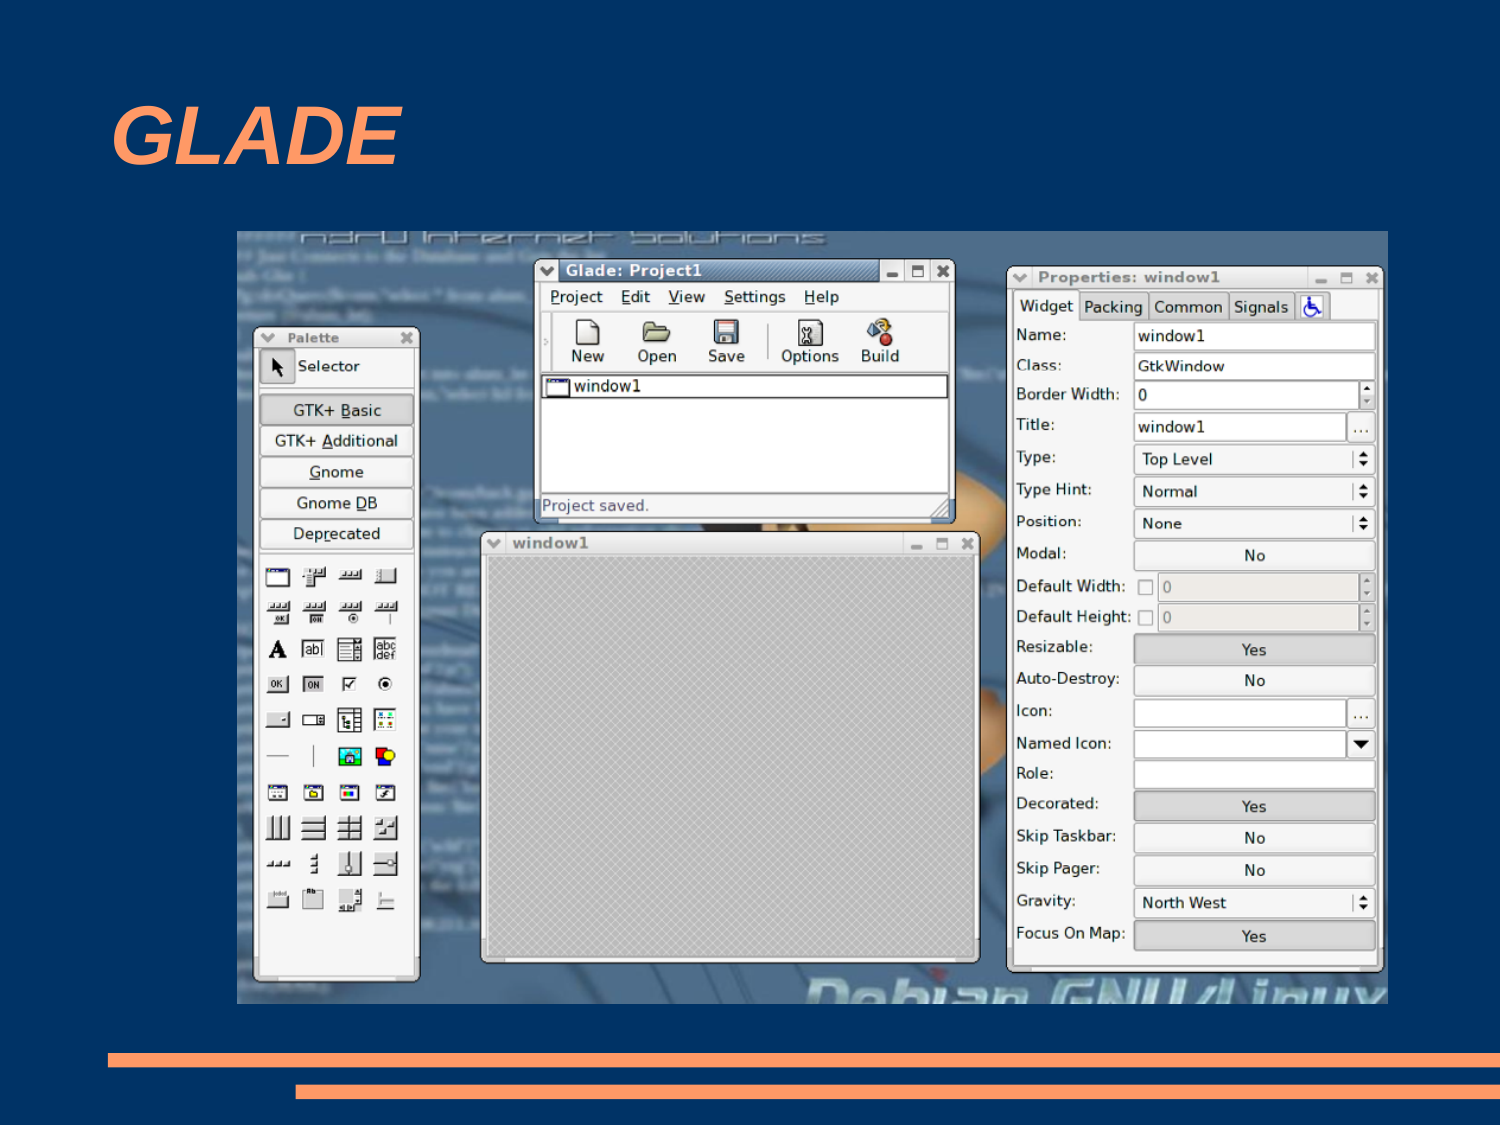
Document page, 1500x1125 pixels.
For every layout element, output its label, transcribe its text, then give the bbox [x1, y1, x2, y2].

picture [237, 231, 1388, 1004]
title GLADE [110, 49, 1392, 223]
